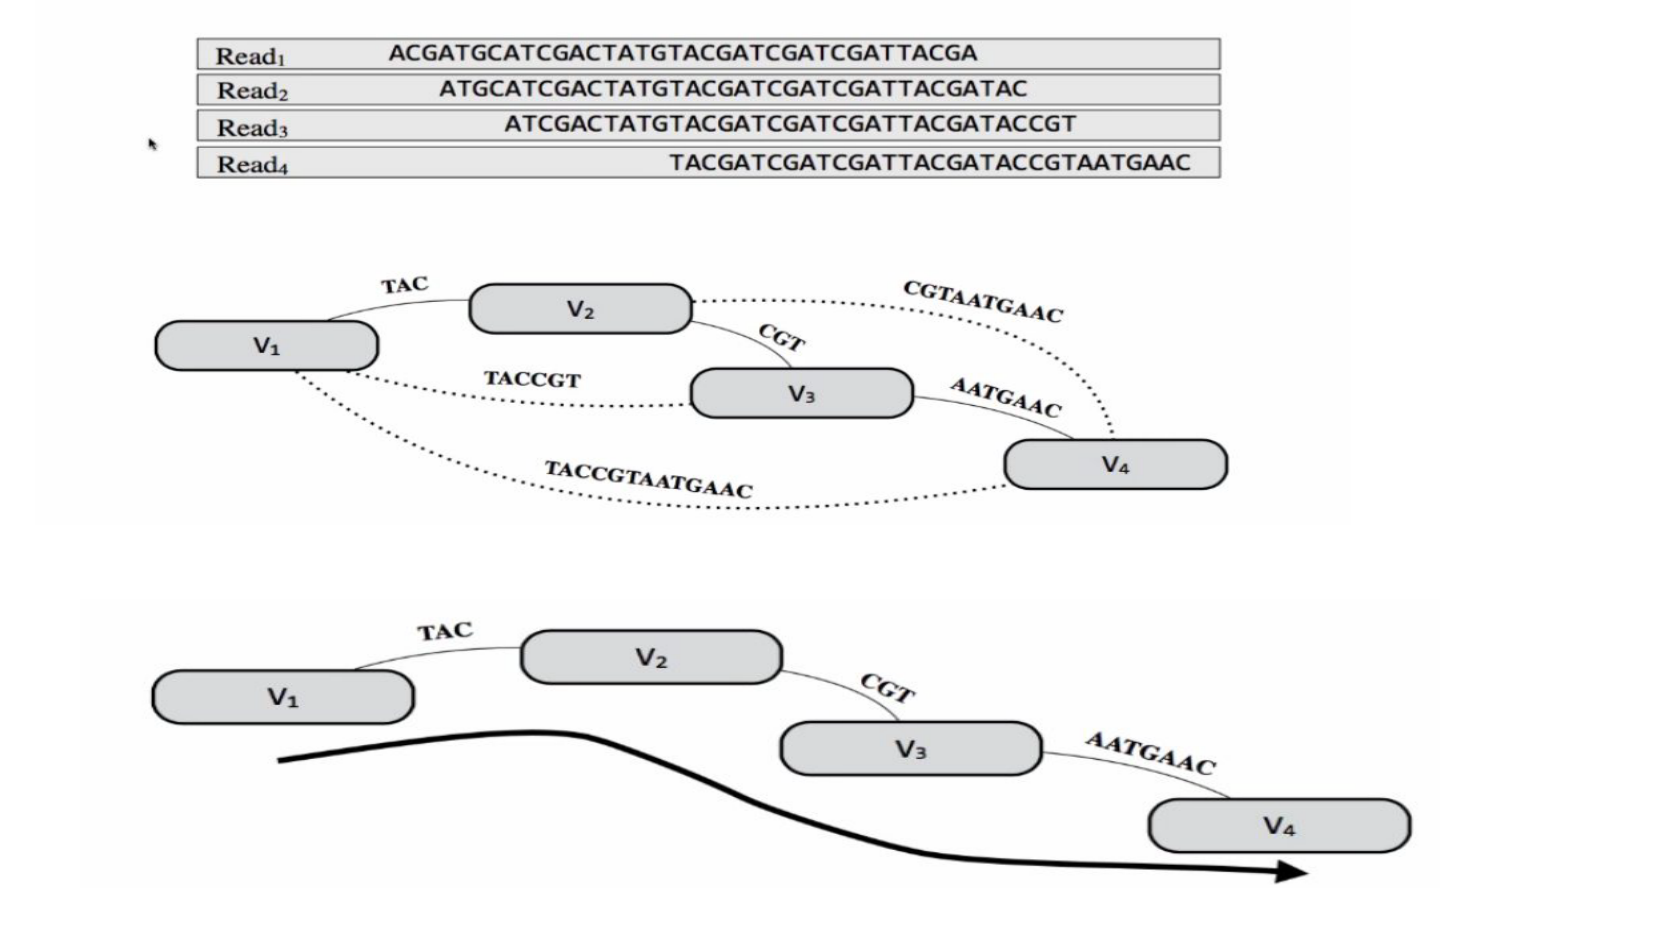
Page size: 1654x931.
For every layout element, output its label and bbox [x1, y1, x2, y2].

picture [35, 0, 1351, 526]
picture [80, 599, 1441, 888]
